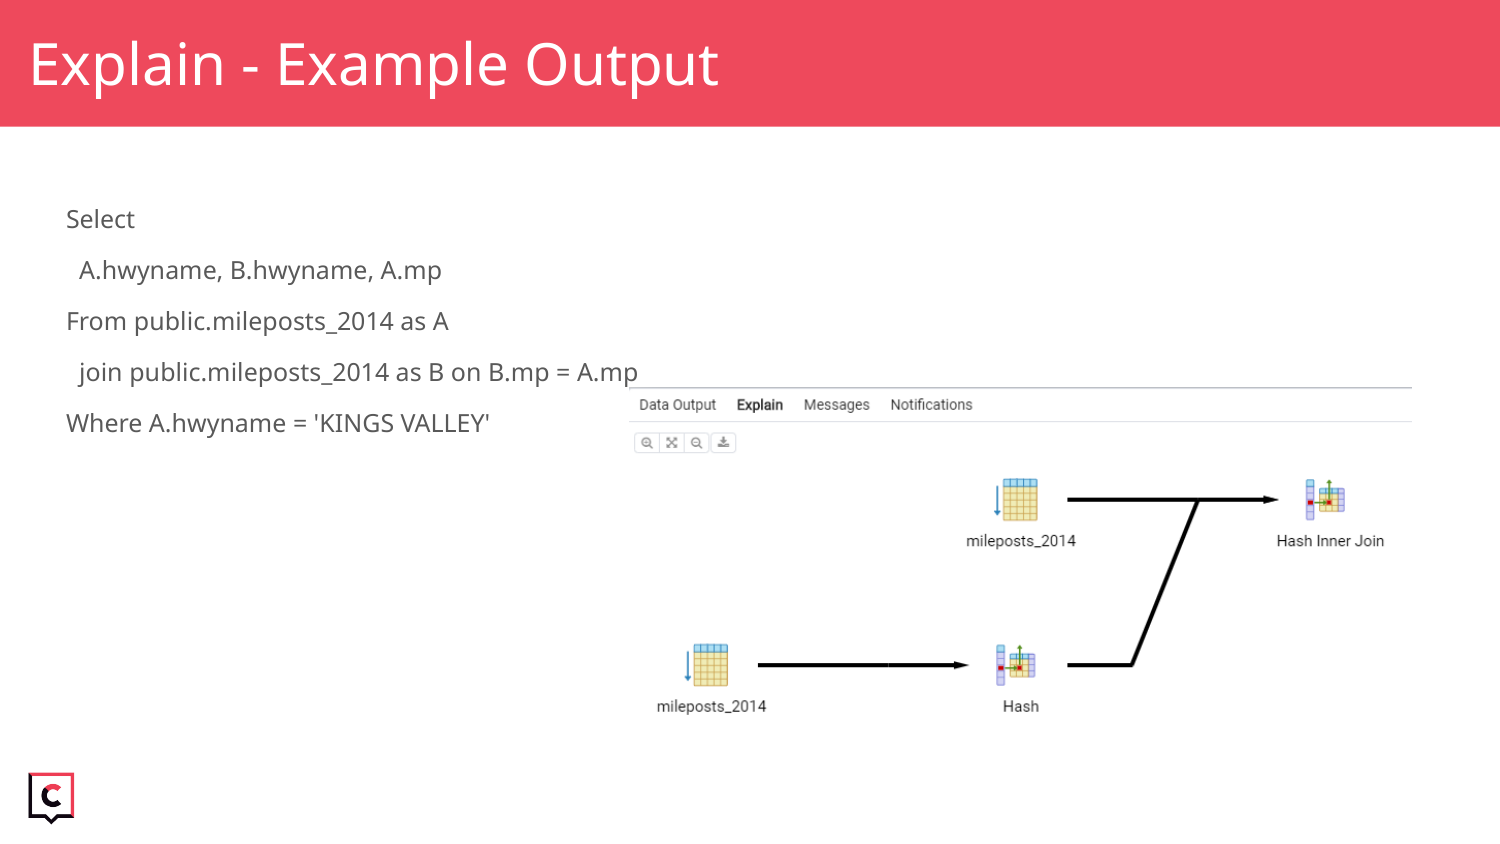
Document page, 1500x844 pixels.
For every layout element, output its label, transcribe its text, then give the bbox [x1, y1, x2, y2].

title Explain - Example Output [13, 12, 1412, 107]
picture [629, 387, 1412, 750]
picture [19, 764, 82, 830]
list Select A.hwyname, B.hwyname, A.mp From public.mileposts_2014 as A join public.mileposts_2014 as B on B.mp = A.mp Where A.hwyname = 'KINGS VALLEY' [51, 189, 1449, 750]
